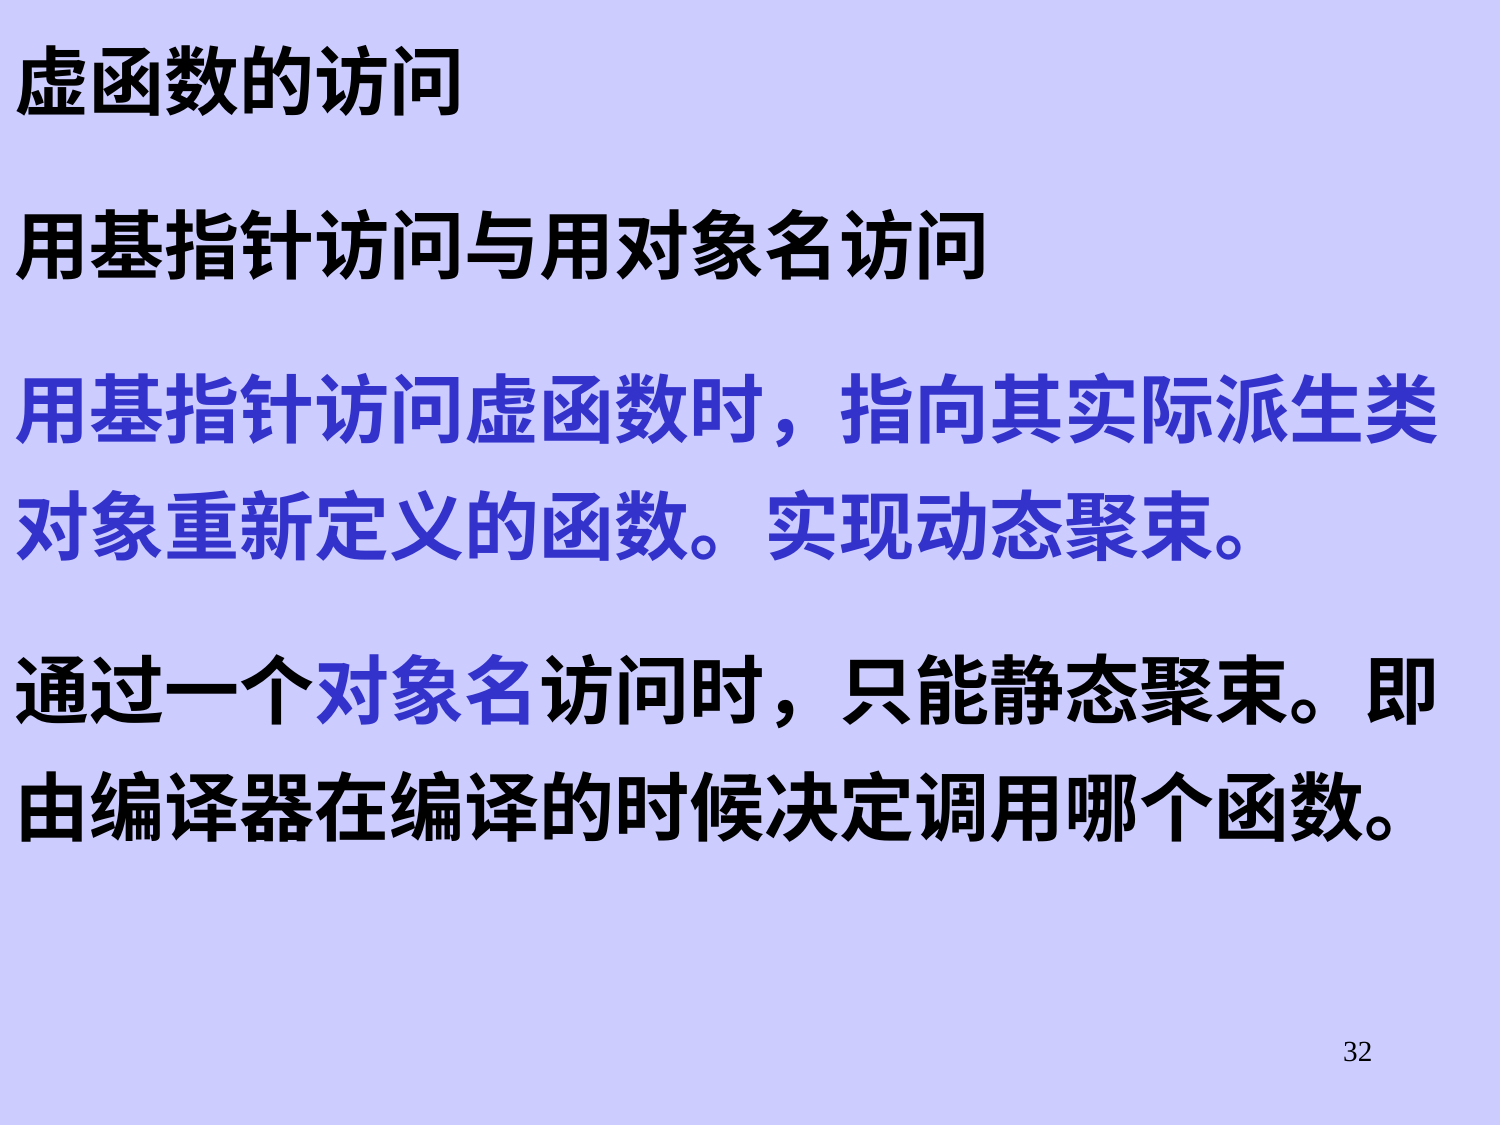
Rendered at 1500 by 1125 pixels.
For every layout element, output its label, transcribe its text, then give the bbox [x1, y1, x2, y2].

text_box <编号> [1074, 1025, 1388, 1101]
text_box 虚函数的访问 用基指针访问与用对象名访问 用基指针访问虚函数时，指向其实际派生类对象重新定义的函数。实现动态聚束。 通过一个对象名访问时，只能静态聚束。即由编译器在编译的时候决定调用哪个函数。 [0, 0, 1500, 859]
